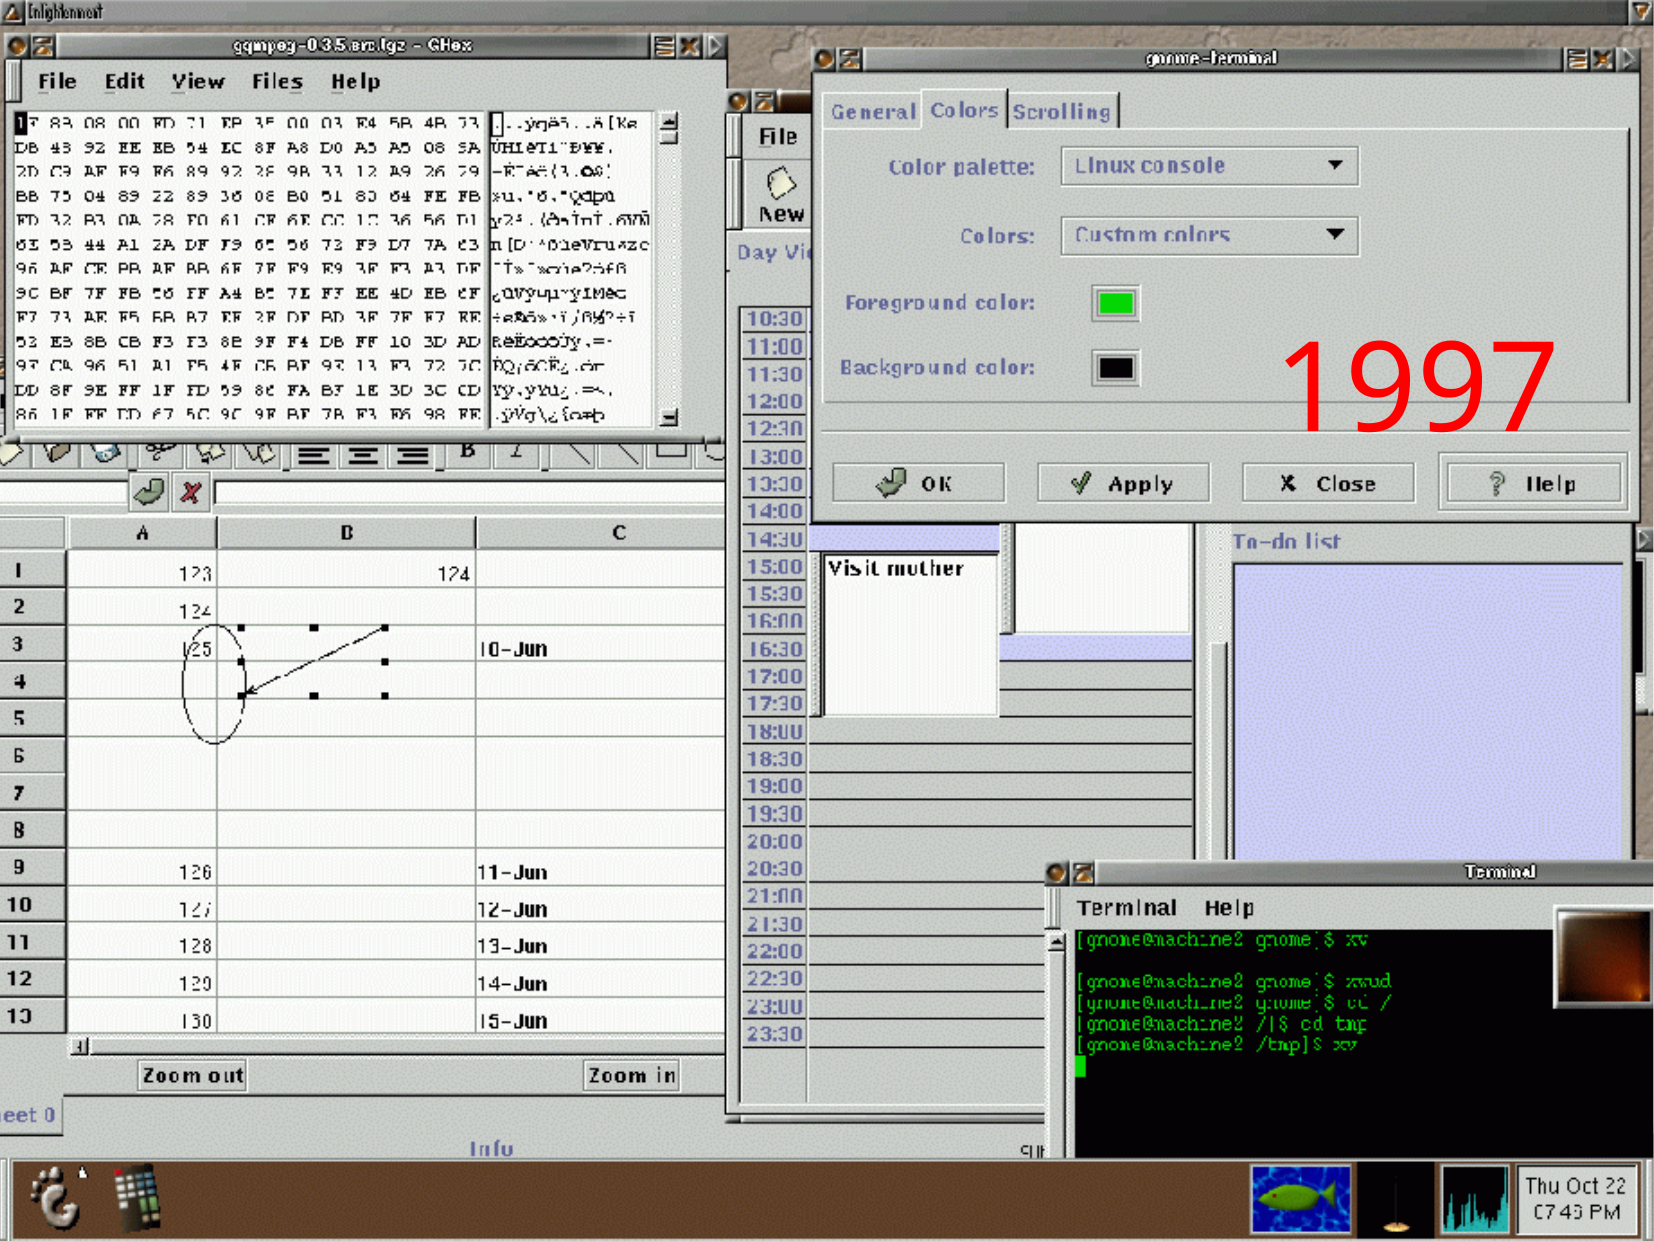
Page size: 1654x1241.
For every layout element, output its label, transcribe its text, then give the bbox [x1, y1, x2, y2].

text_box 1997 [1274, 298, 1537, 444]
picture [0, 0, 1654, 1241]
